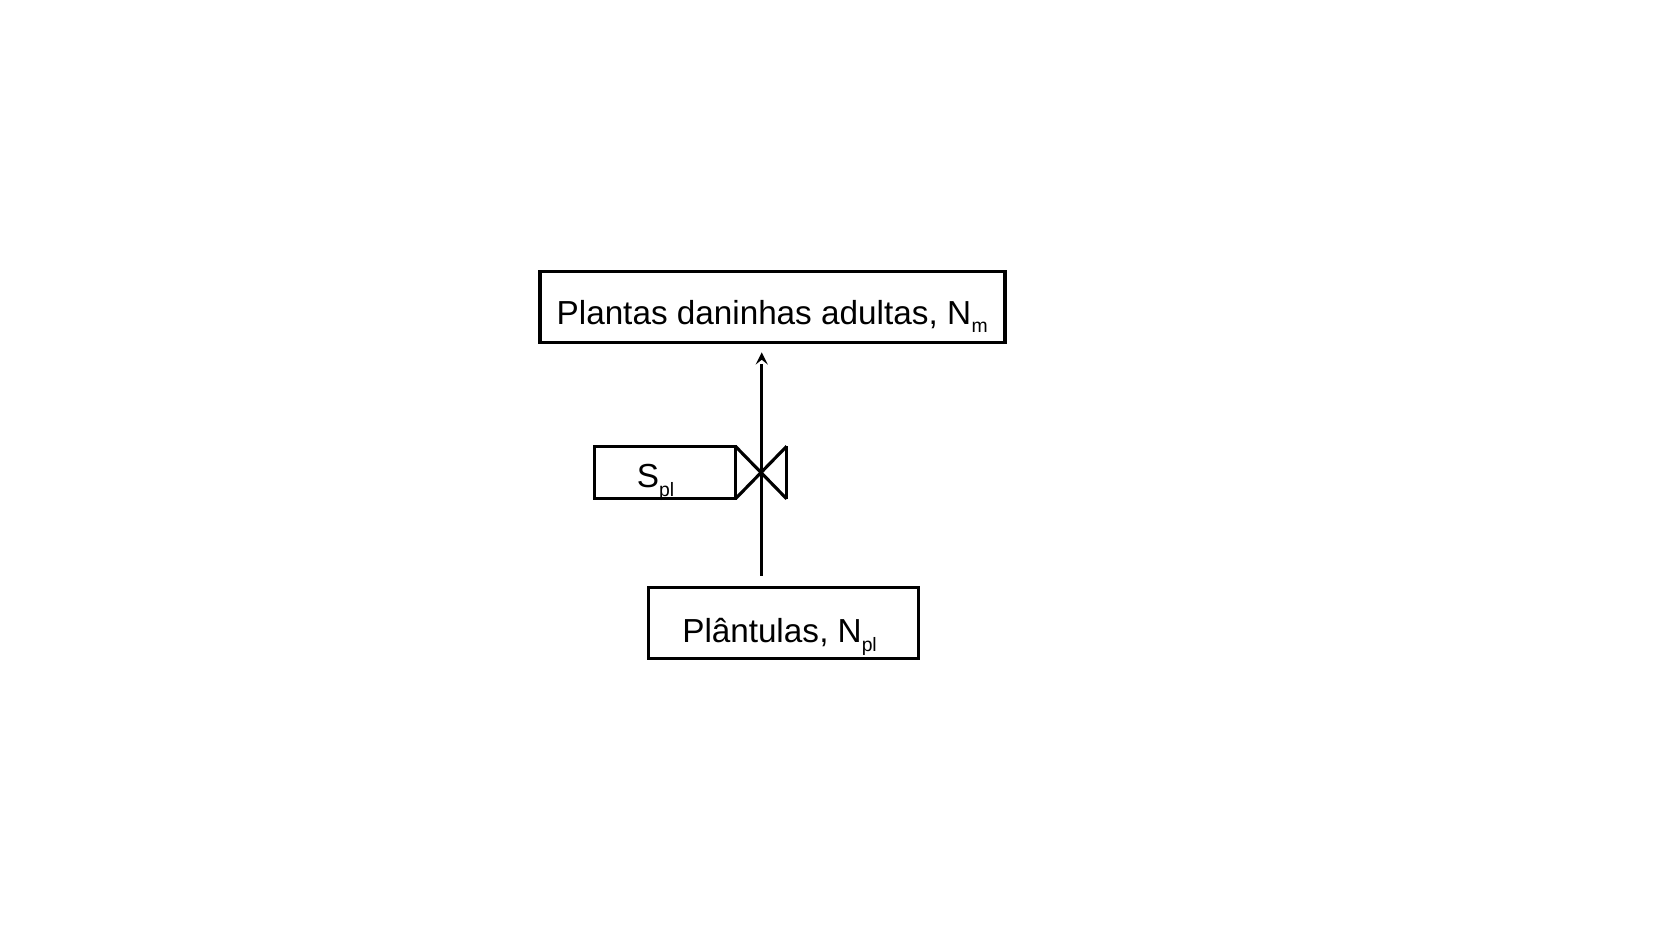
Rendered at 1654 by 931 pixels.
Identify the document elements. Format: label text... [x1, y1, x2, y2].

text_box Plantas daninhas adultas, Nm [541, 283, 1003, 345]
text_box Spl [622, 446, 690, 508]
text_box Plântulas, Npl [667, 601, 892, 663]
